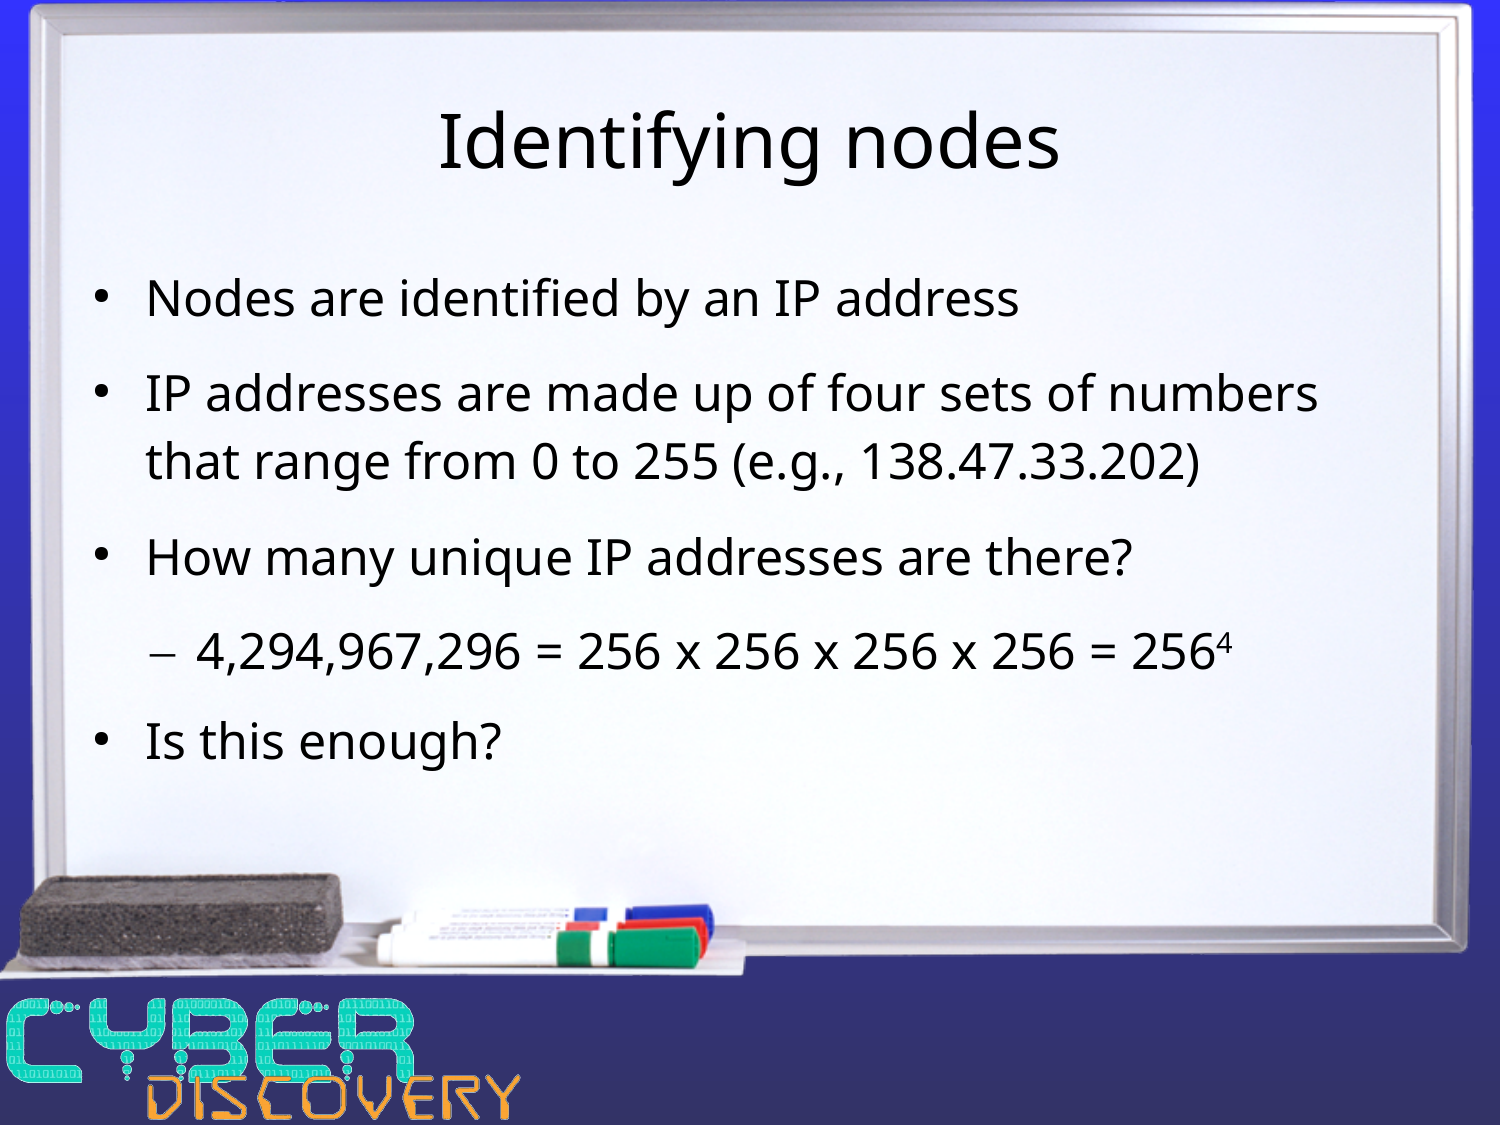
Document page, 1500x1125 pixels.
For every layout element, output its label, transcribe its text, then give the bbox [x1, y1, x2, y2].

list Nodes are identified by an IP address IP addresses are made up of four sets of numbers that range from 0 to 255 (e.g., 138.47.33.202) How many unique IP addresses are there? 4,294,967,296 = 256 x 256 x 256 x 256 = 2564 Is this enough? [74, 263, 1425, 916]
title Identifying nodes [74, 44, 1425, 233]
picture [0, 0, 1500, 1125]
